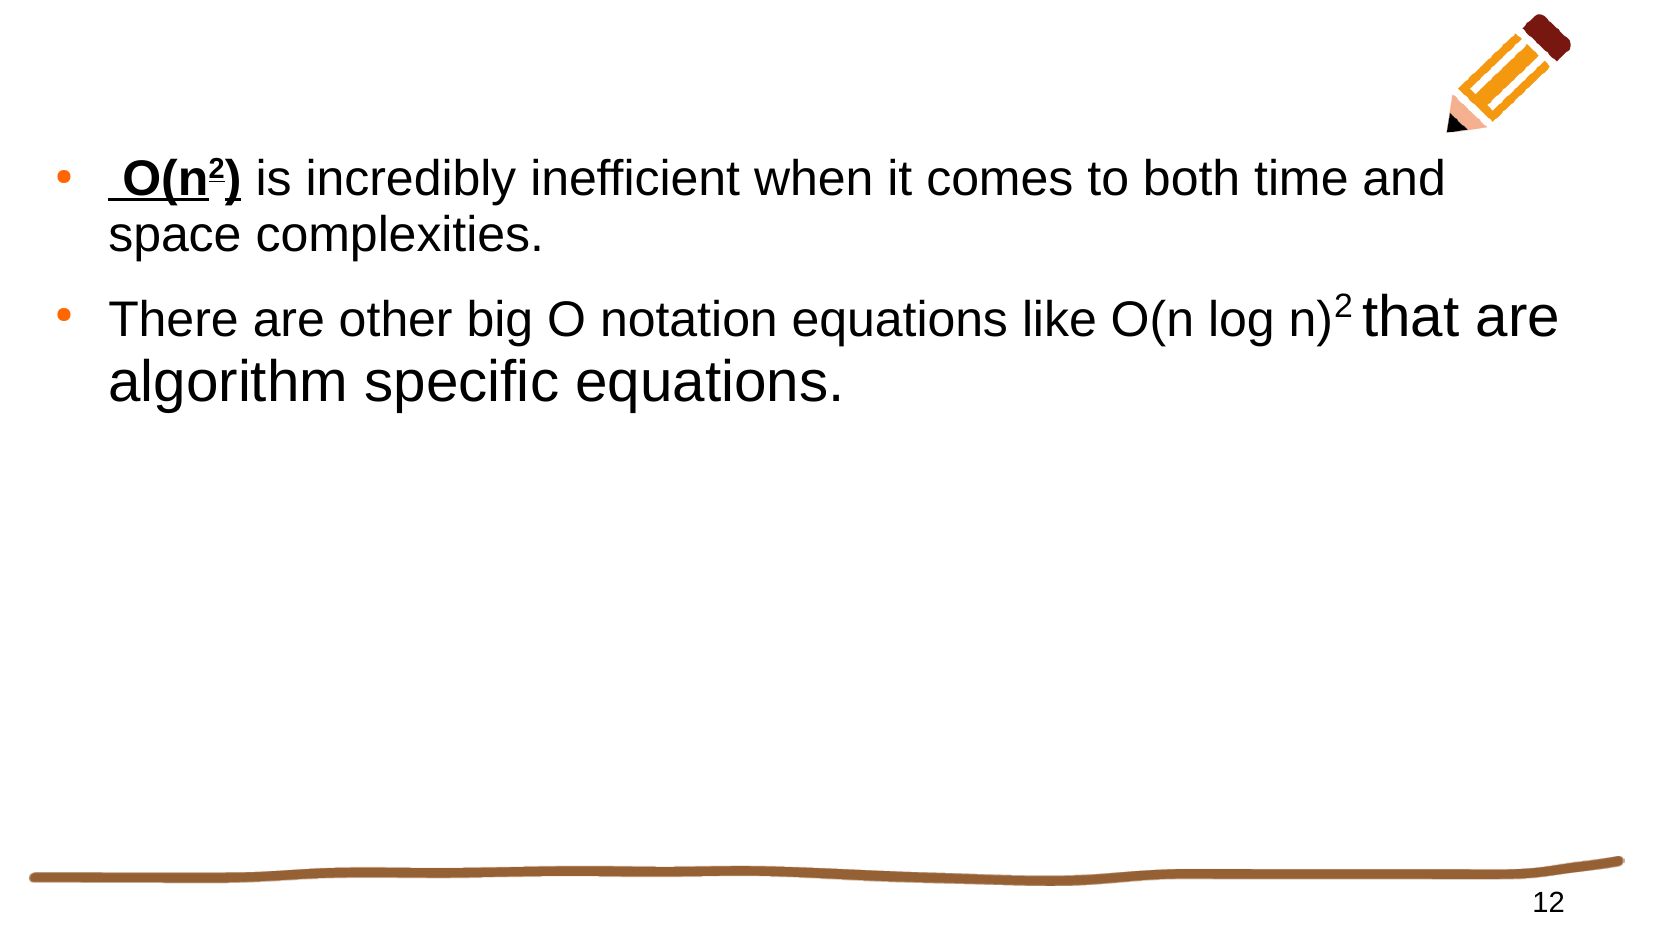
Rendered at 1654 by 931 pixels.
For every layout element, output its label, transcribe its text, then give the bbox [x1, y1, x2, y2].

picture [29, 856, 1625, 886]
picture [1446, 14, 1571, 133]
list O(n2) is incredibly inefficient when it comes to both time and space complexities. There are other big O notation equations like O(n log n)2 that are algorithm specific equations. [37, 150, 1576, 563]
